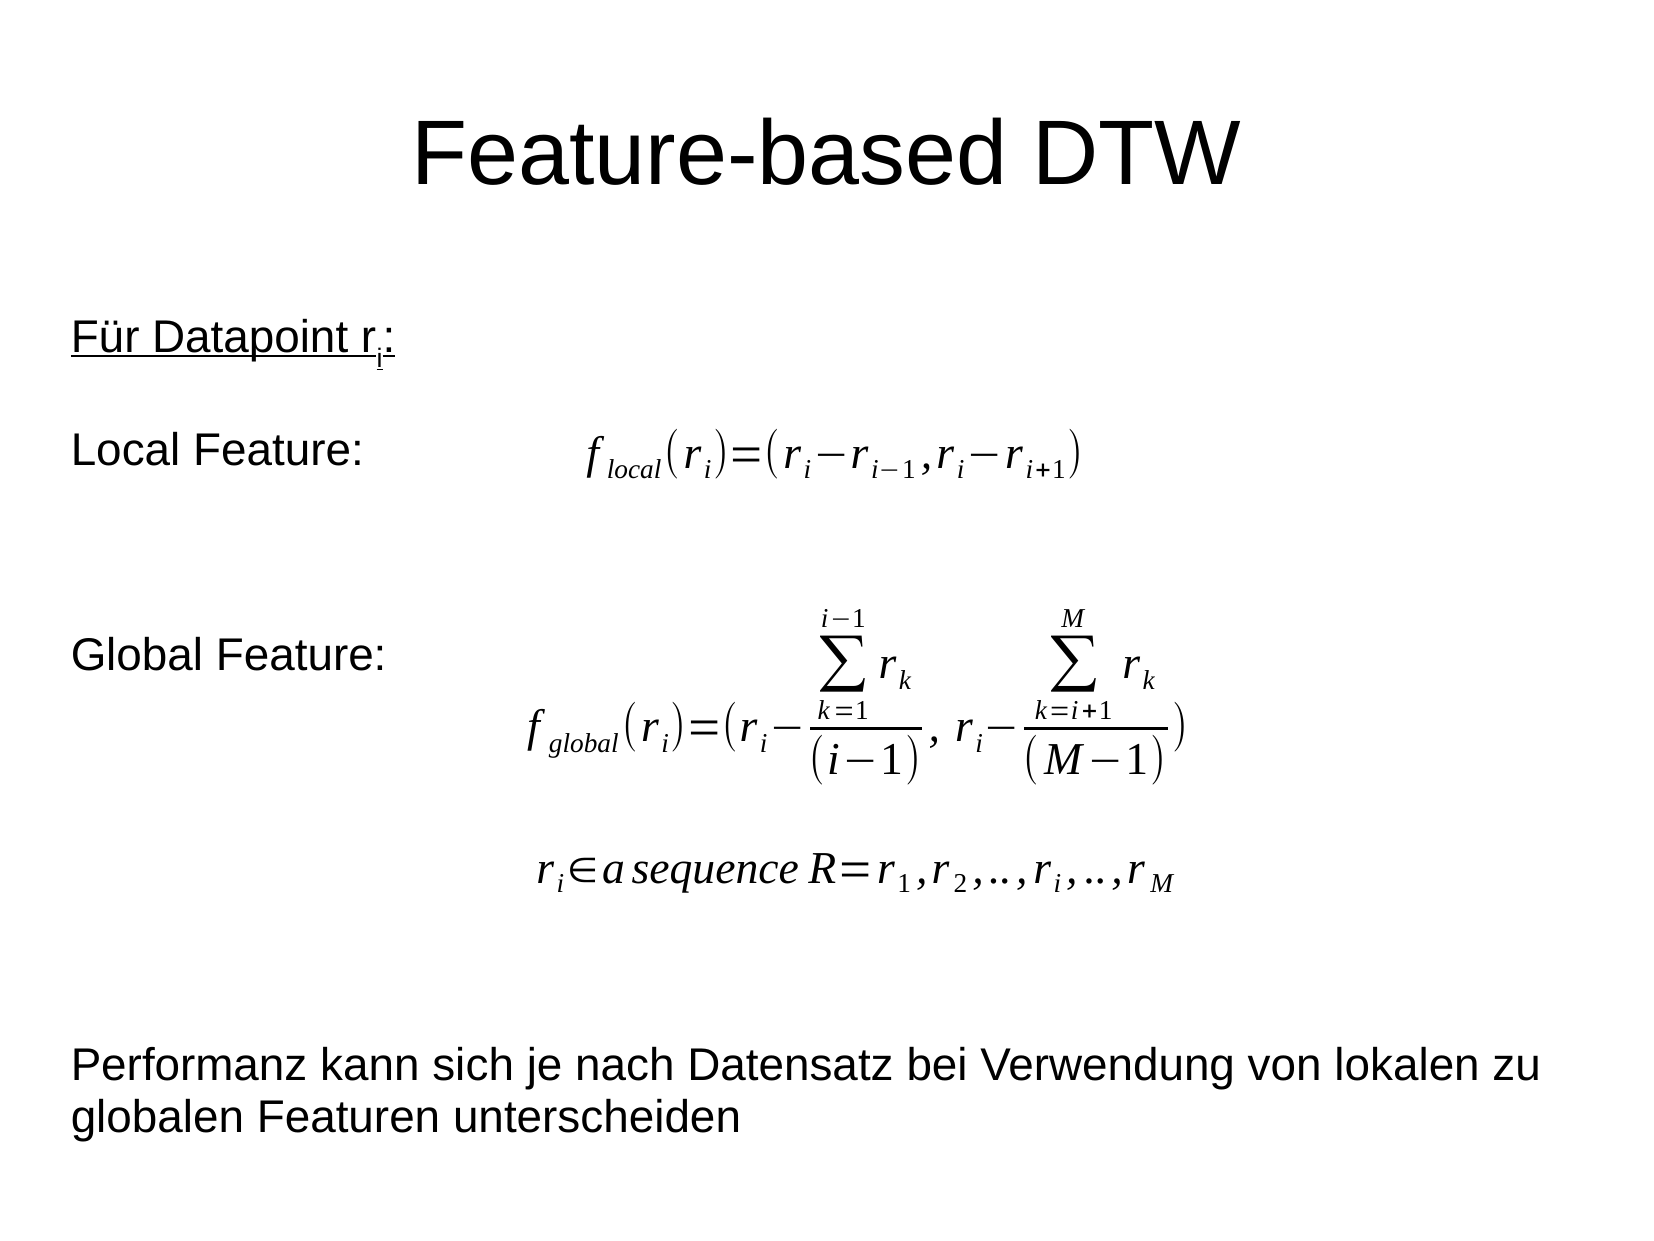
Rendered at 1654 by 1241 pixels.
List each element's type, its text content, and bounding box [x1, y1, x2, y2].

chart [519, 602, 1193, 900]
subtitle Für Datapoint ri: Local Feature: Global Feature: Performanz kann sich je nach Datensatz bei Verwendung von lokalen zu globalen Featuren unterscheiden [70, 89, 1560, 1241]
chart [578, 425, 1090, 485]
title Feature-based DTW [82, 49, 1571, 257]
